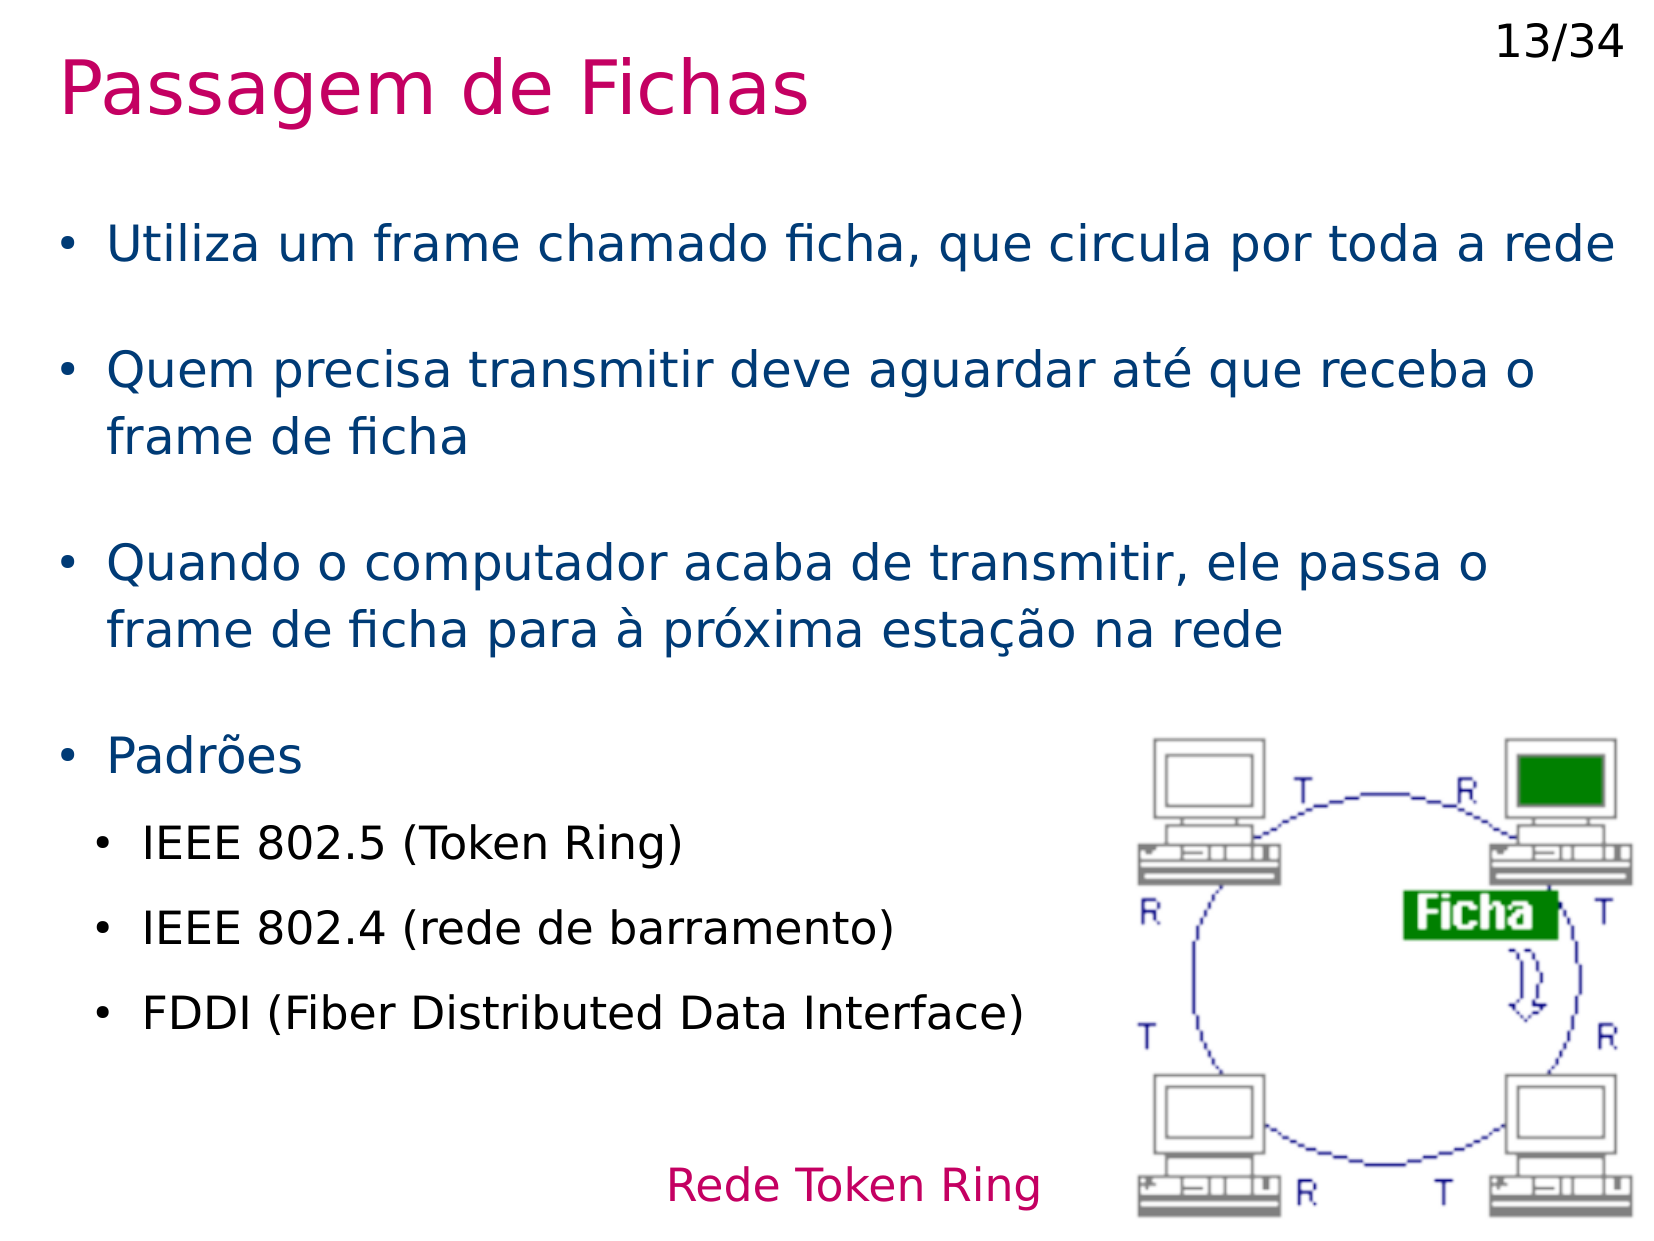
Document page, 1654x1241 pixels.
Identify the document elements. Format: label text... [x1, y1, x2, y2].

list Utiliza um frame chamado ficha, que circula por toda a rede Quem precisa transmitir deve aguardar até que receba o frame de ficha Quando o computador acaba de transmitir, ele passa o frame de ficha para à próxima estação na rede Padrões IEEE 802.5 (Token Ring) IEEE 802.4 (rede de barramento) FDDI (Fiber Distributed Data Interface) [59, 206, 1625, 1211]
title Passagem de Fichas [59, 29, 1625, 148]
picture [1120, 729, 1654, 1241]
text_box Rede Token Ring [651, 1151, 1058, 1220]
